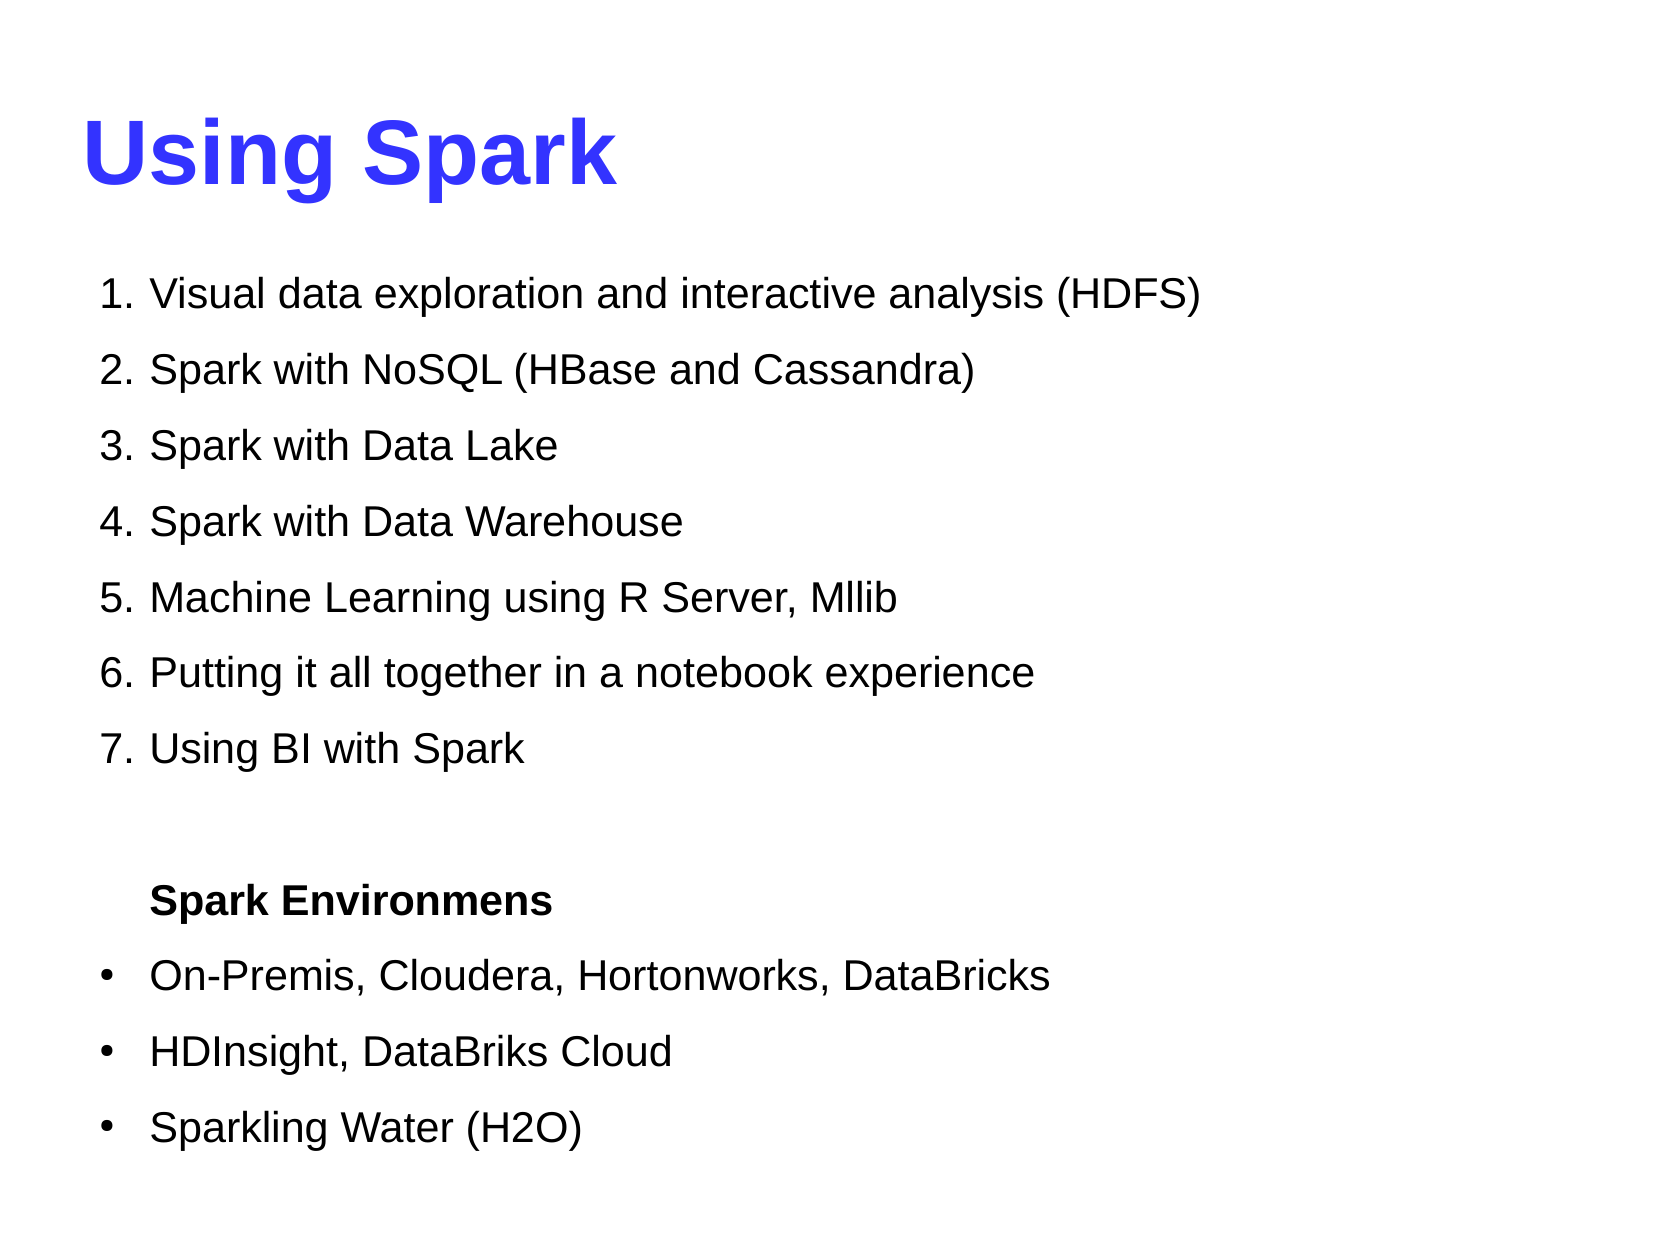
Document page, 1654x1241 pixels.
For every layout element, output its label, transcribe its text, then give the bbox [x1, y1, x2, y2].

list Visual data exploration and interactive analysis (HDFS) Spark with NoSQL (HBase and Cassandra) Spark with Data Lake Spark with Data Warehouse Machine Learning using R Server, Mllib Putting it all together in a notebook experience Using BI with Spark Spark Environmens On-Premis, Cloudera, Hortonworks, DataBricks HDInsight, DataBriks Cloud Sparkling Water (H2O) [82, 270, 1561, 1156]
title Using Spark [82, 49, 1571, 257]
